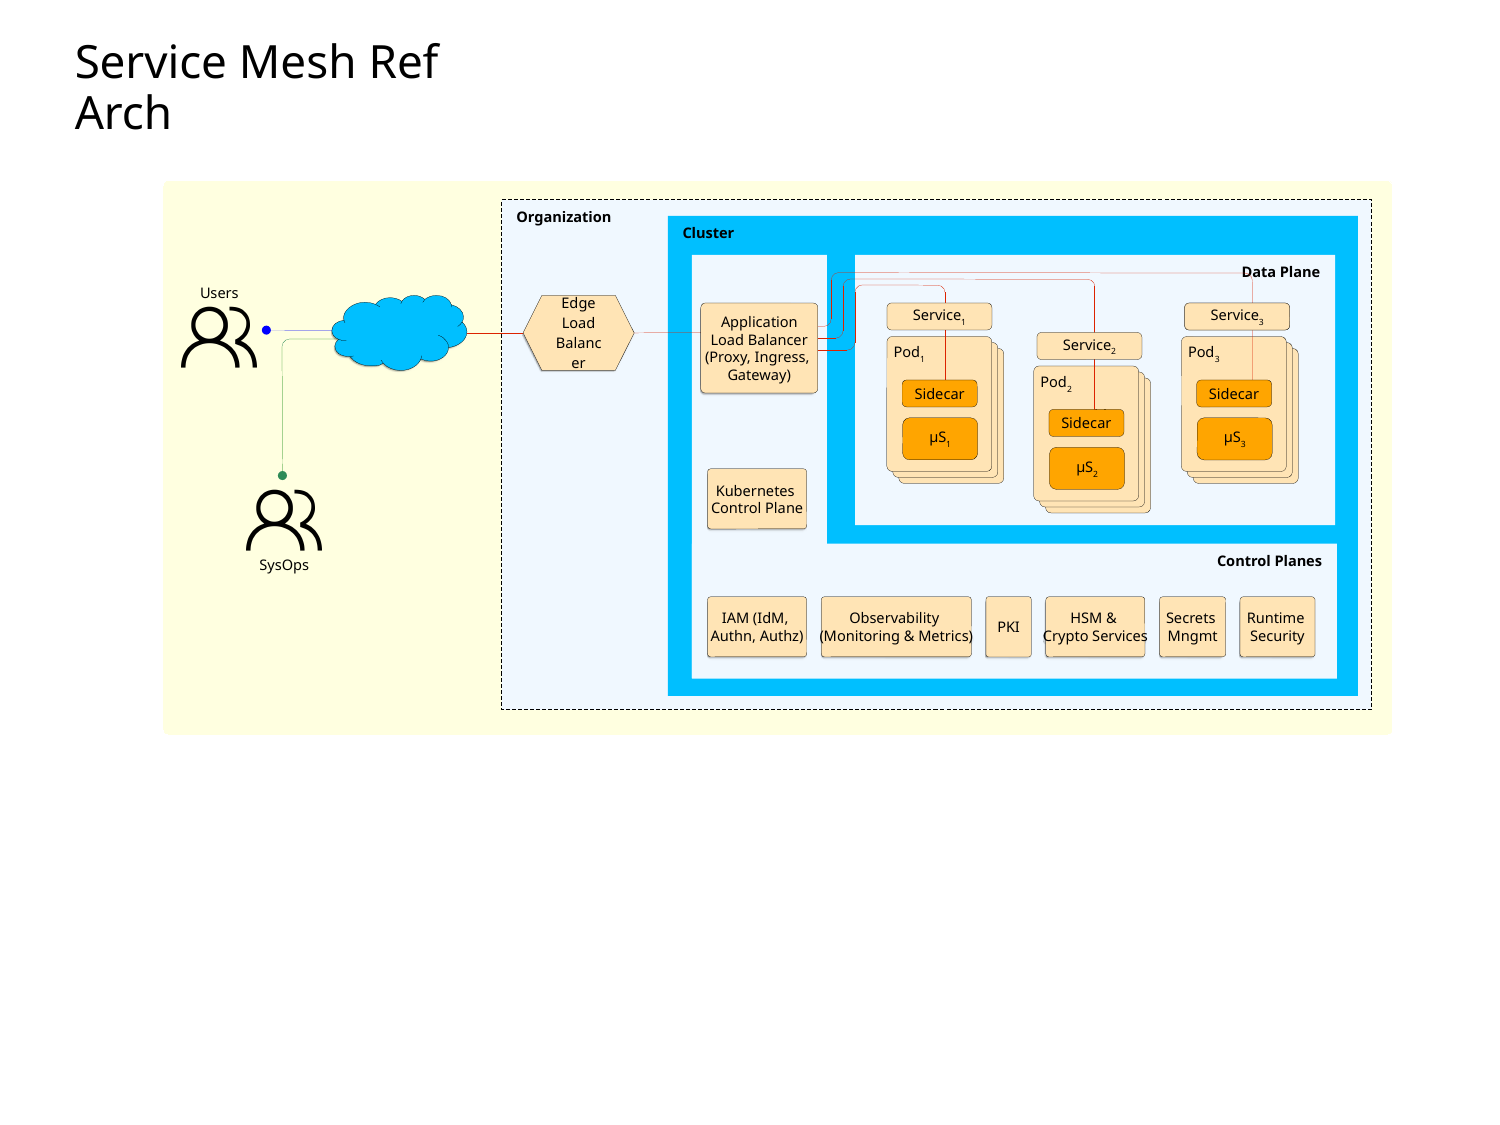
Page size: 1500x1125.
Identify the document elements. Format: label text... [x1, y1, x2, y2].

text_box Sidecar [1048, 409, 1124, 437]
text_box Observability (Monitoring & Metrics) [821, 596, 972, 657]
picture [246, 482, 322, 559]
text_box Service2 [1036, 332, 1142, 360]
text_box Service1 [886, 302, 992, 330]
text_box Pod1 [892, 342, 998, 478]
text_box Control Planes [691, 543, 1337, 679]
text_box Cluster [667, 215, 1358, 696]
text_box Data Plane [855, 254, 1336, 526]
text_box µS3 [1197, 417, 1273, 460]
text_box µS2 [1049, 447, 1125, 490]
text_box Service3 [1184, 303, 1290, 331]
text_box Pod1 [886, 336, 992, 472]
text_box Pod2 [1187, 342, 1293, 478]
text_box Pod1 [898, 348, 1004, 484]
text_box PKI [986, 596, 1032, 657]
text_box Users [188, 279, 251, 307]
picture [181, 299, 257, 376]
text_box Pod2 [1193, 348, 1299, 484]
text_box Sidecar [902, 379, 978, 407]
text_box Kubernetes Control Plane [707, 468, 807, 529]
text_box Sidecar [1196, 379, 1272, 408]
text_box Pod3 [1181, 336, 1287, 472]
text_box SysOps [253, 550, 316, 579]
text_box Secrets Mngmt [1159, 596, 1226, 657]
text_box Service Mesh Ref Arch [74, 37, 511, 145]
text_box Application Load Balancer (Proxy, Ingress, Gateway) [700, 302, 818, 394]
text_box Runtime Security [1240, 596, 1316, 657]
text_box IAM (IdM, Authn, Authz) [707, 596, 807, 657]
text_box Edge Load Balancer [523, 295, 634, 371]
text_box Organization [501, 199, 1372, 710]
text_box Pod2 [1039, 371, 1145, 507]
text_box µS1 [902, 417, 978, 460]
text_box Pod2 [1033, 365, 1139, 501]
text_box [162, 180, 1393, 736]
text_box Pod2 [1045, 377, 1151, 513]
text_box HSM & Crypto Services [1045, 596, 1145, 657]
